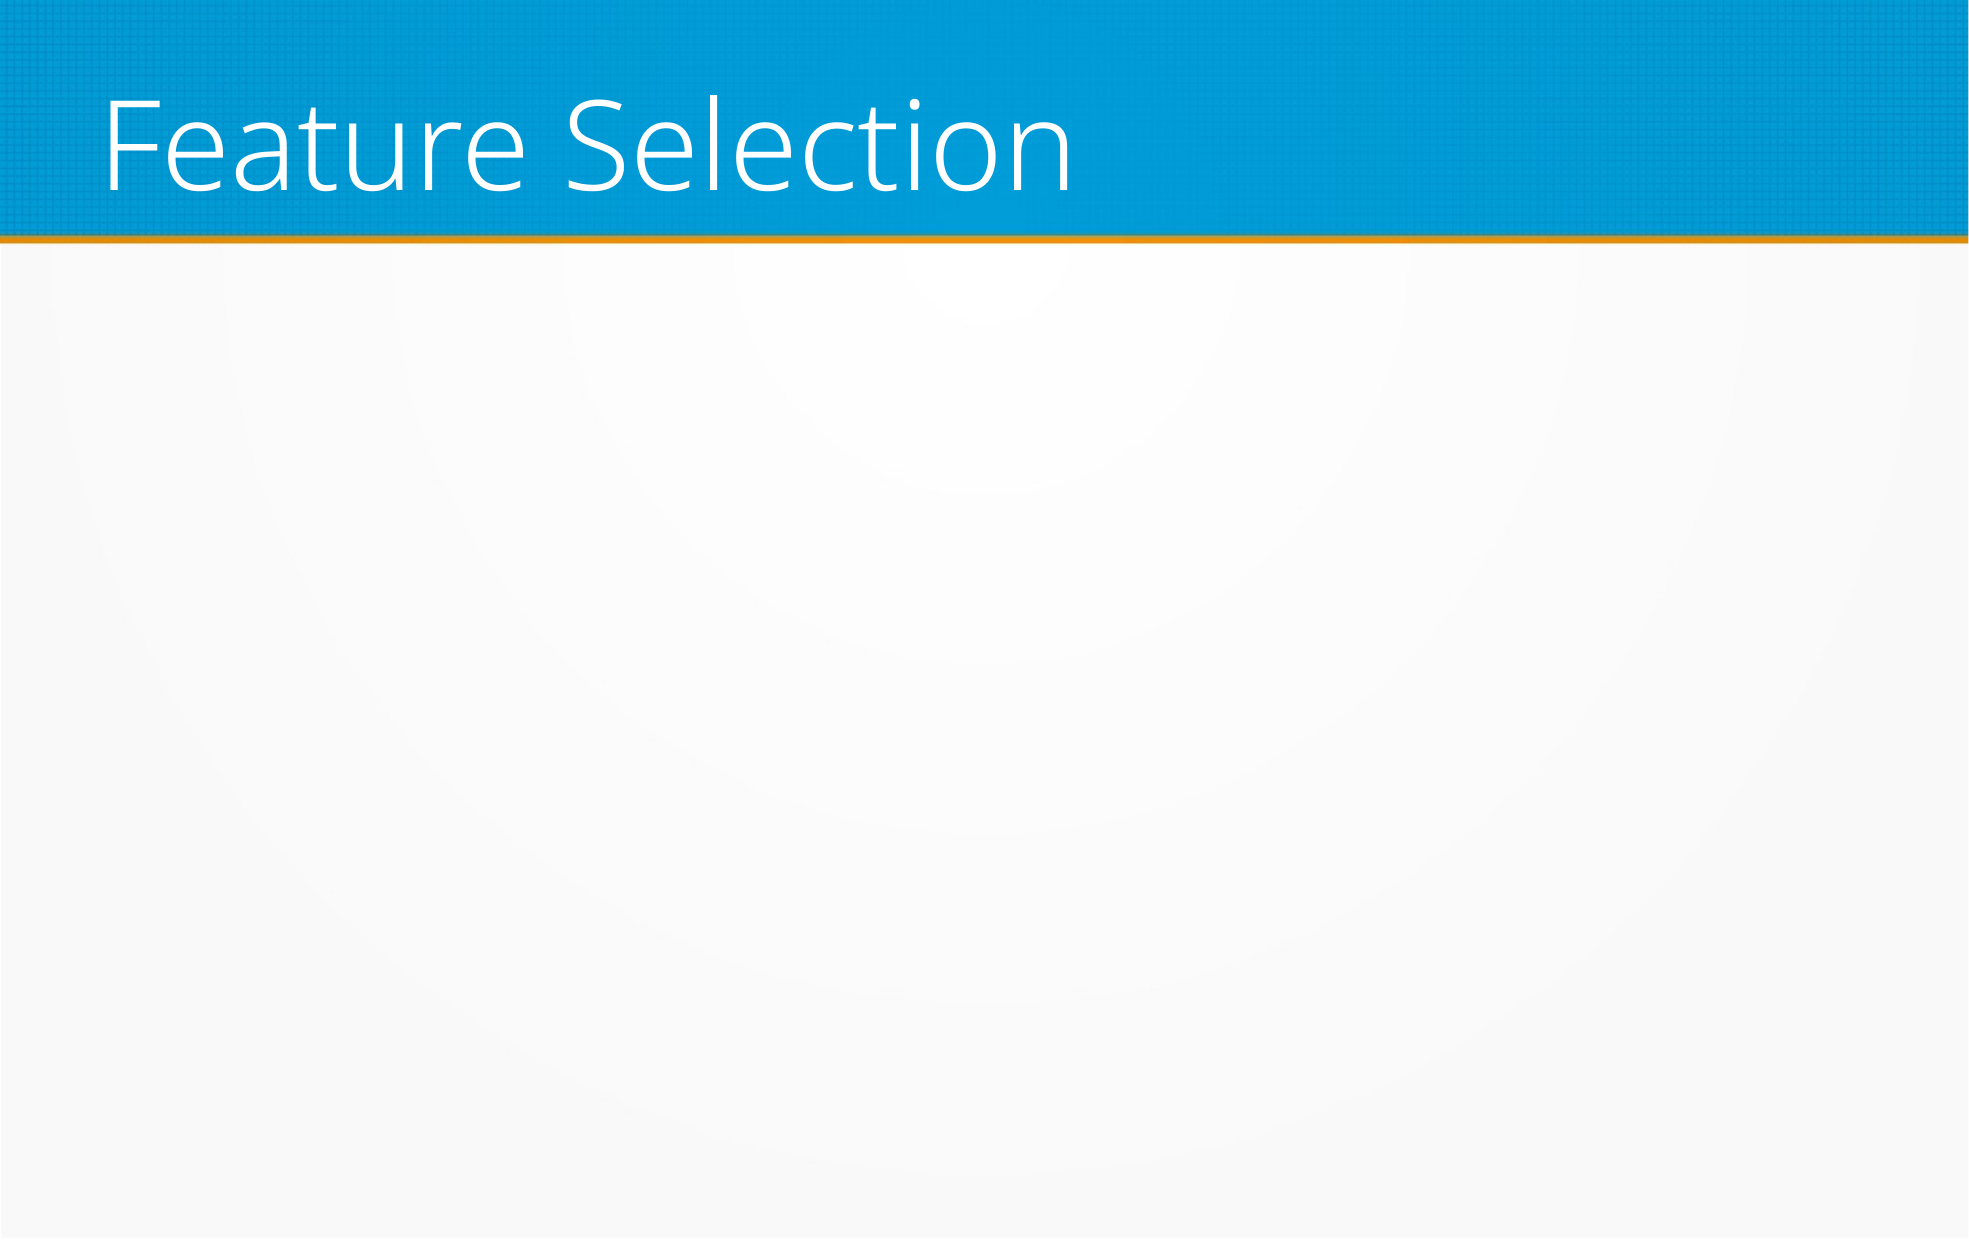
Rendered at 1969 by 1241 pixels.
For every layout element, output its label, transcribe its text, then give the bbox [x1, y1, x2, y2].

title Feature Selection [98, 19, 1870, 227]
picture [0, 233, 1969, 1241]
